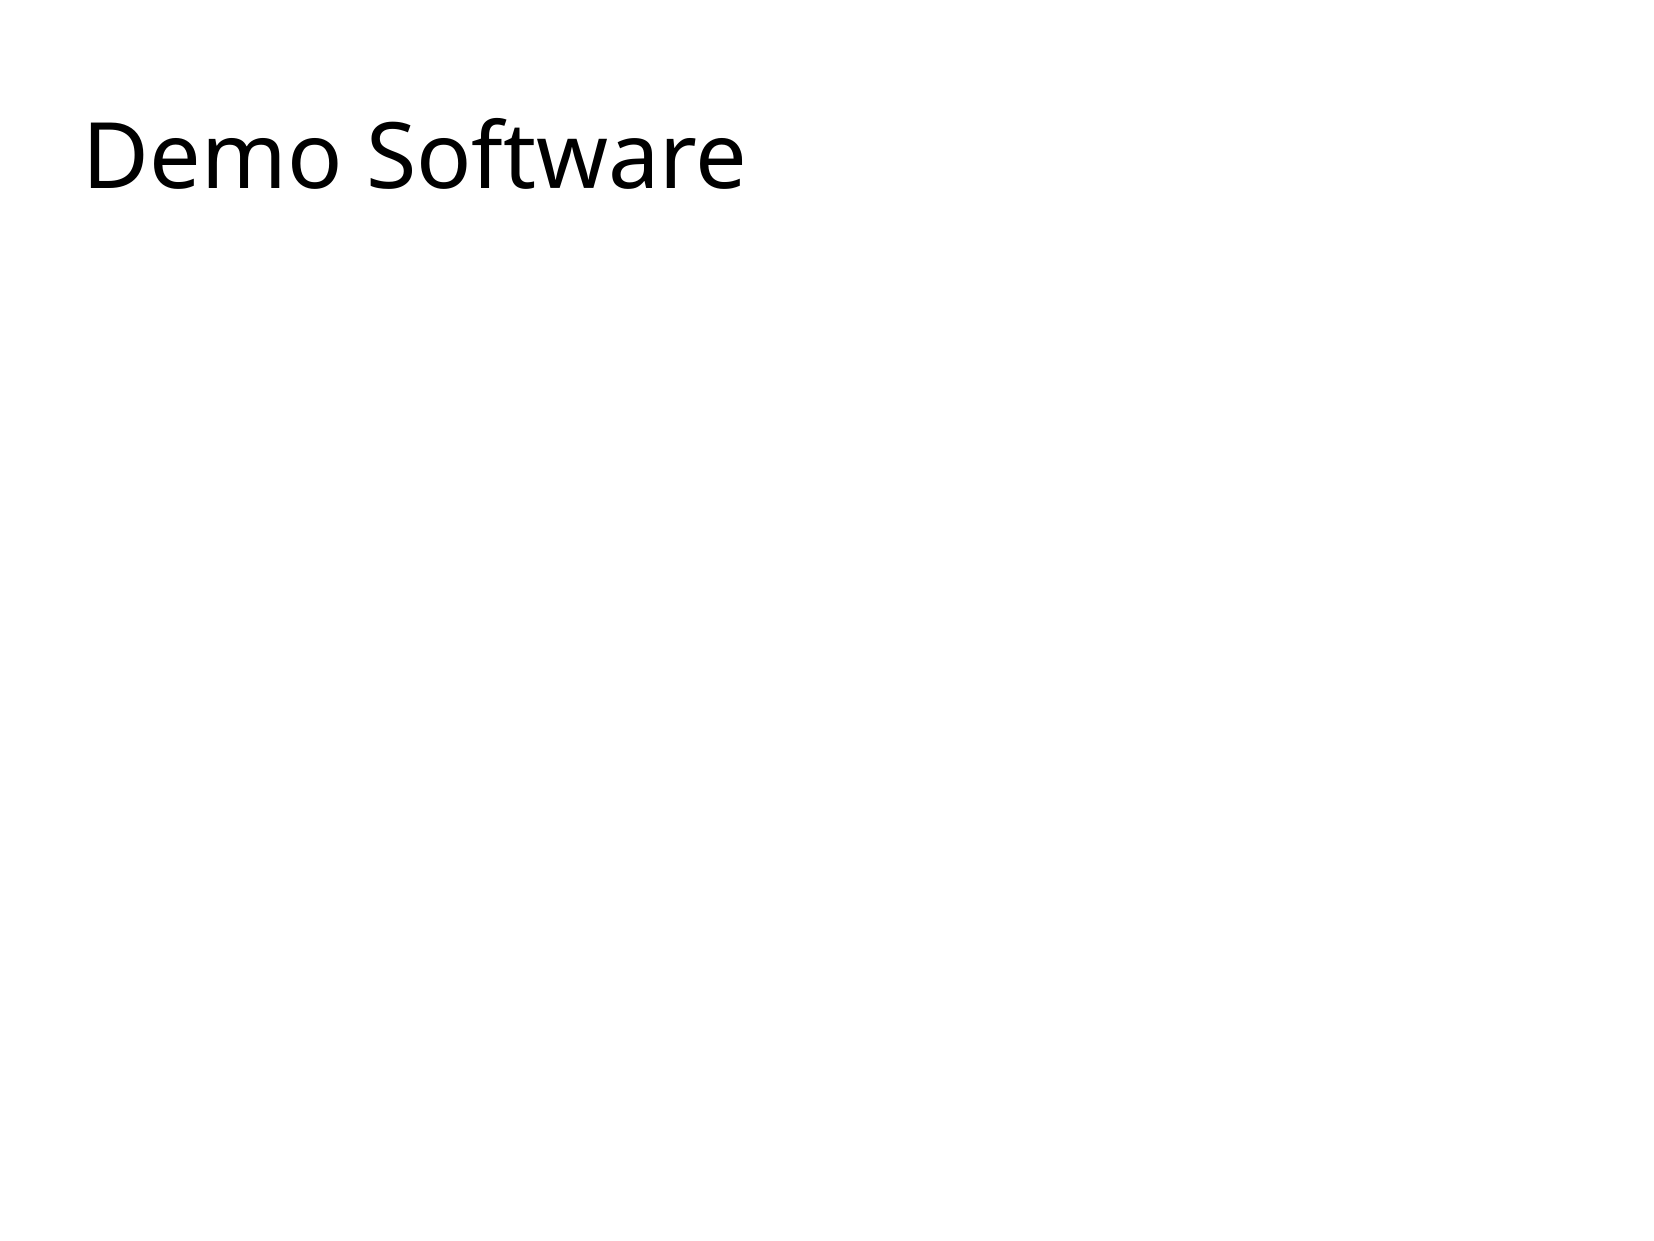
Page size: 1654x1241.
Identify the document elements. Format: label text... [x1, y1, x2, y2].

title Demo Software [82, 49, 1571, 257]
